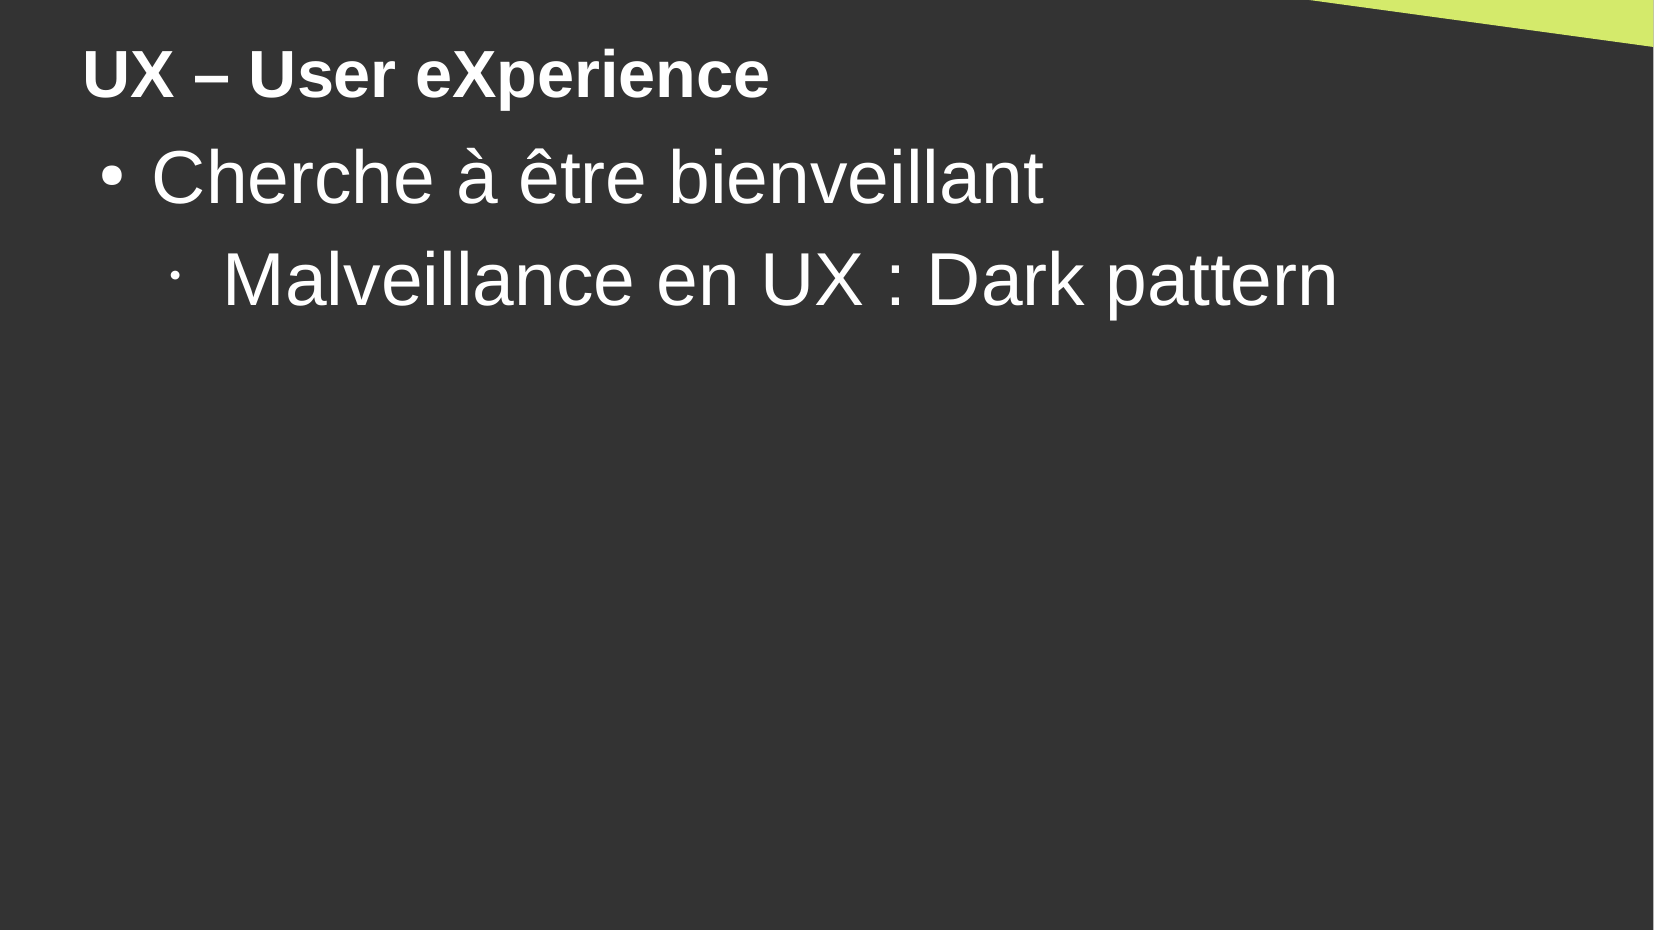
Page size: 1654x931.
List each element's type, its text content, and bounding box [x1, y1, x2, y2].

list Cherche à être bienveillant Malveillance en UX : Dark pattern [80, 135, 1620, 827]
title UX – User eXperience [82, 37, 1571, 114]
text_box [1309, 0, 1654, 48]
